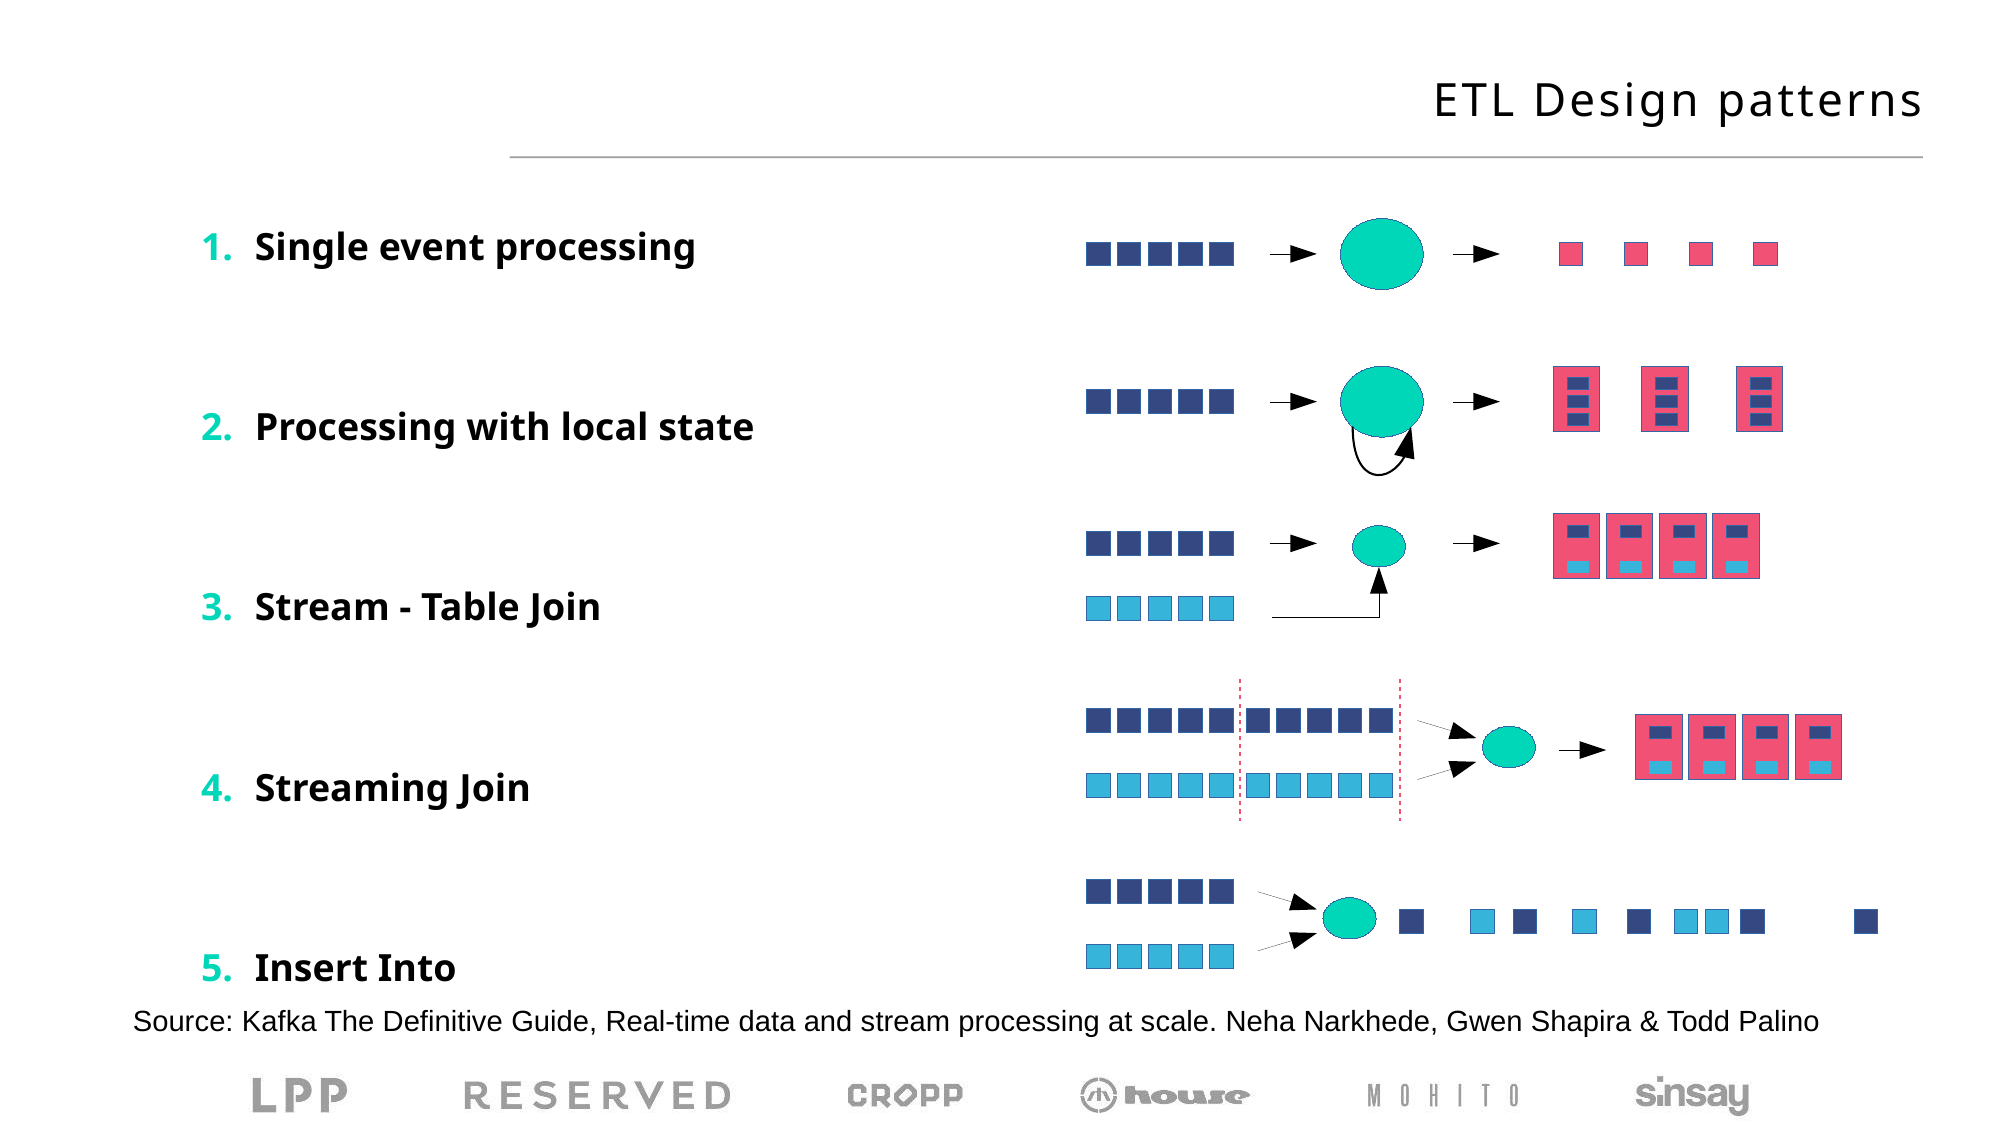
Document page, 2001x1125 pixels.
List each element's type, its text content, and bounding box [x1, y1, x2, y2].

text_box [1627, 909, 1651, 934]
text_box [1470, 909, 1495, 934]
text_box [1606, 513, 1653, 579]
text_box [1674, 909, 1698, 934]
text_box [1178, 531, 1203, 556]
text_box [1209, 389, 1234, 414]
title ETL Design patterns [421, 57, 1923, 159]
text_box [1178, 708, 1203, 733]
text_box [1178, 242, 1203, 266]
text_box [1209, 242, 1234, 266]
text_box [1209, 944, 1234, 969]
text_box [1148, 389, 1172, 414]
text_box [1178, 944, 1203, 969]
text_box [1572, 909, 1597, 934]
text_box [1117, 531, 1141, 556]
text_box [1086, 708, 1111, 733]
text_box [1086, 242, 1111, 266]
text_box [1209, 596, 1234, 621]
text_box [1117, 242, 1141, 266]
text_box [1209, 531, 1234, 556]
text_box [1178, 773, 1203, 798]
text_box [1624, 242, 1648, 266]
text_box [1338, 773, 1362, 798]
text_box [1307, 708, 1332, 733]
text_box [1086, 389, 1111, 414]
text_box [1553, 366, 1600, 432]
text_box [1086, 944, 1111, 969]
text_box [1705, 909, 1729, 934]
text_box [1209, 708, 1234, 733]
list Single event processing Processing with local state Stream - Table Join Streaming Join Insert Into [186, 209, 1146, 573]
text_box [1117, 773, 1141, 798]
text_box [1148, 773, 1172, 798]
text_box [1209, 773, 1234, 798]
text_box [1795, 714, 1842, 780]
text_box [1659, 513, 1707, 579]
text_box [1246, 708, 1270, 733]
text_box [1338, 708, 1362, 733]
text_box Source: Kafka The Definitive Guide, Real-time data and stream processing at scale. Neha Narkhede, Gwen Shapira & Todd Palino [118, 998, 1838, 1046]
text_box [1178, 389, 1203, 414]
text_box [1148, 242, 1172, 266]
text_box [1369, 708, 1393, 733]
text_box [1178, 596, 1203, 621]
text_box [1148, 531, 1172, 556]
text_box [1369, 773, 1393, 798]
text_box [1086, 879, 1111, 904]
text_box [1117, 389, 1141, 414]
text_box [1635, 714, 1683, 780]
text_box [1641, 366, 1689, 432]
text_box [1276, 708, 1301, 733]
text_box [1688, 714, 1736, 780]
text_box [1148, 944, 1172, 969]
text_box [1117, 708, 1141, 733]
text_box [1209, 879, 1234, 904]
text_box [1276, 773, 1301, 798]
text_box [1246, 773, 1270, 798]
text_box [1148, 596, 1172, 621]
text_box [1712, 513, 1760, 579]
text_box [1148, 879, 1172, 904]
text_box [1086, 773, 1111, 798]
text_box [1736, 366, 1783, 432]
text_box [1854, 909, 1878, 934]
text_box [1753, 242, 1778, 266]
text_box [1178, 879, 1203, 904]
text_box [1307, 773, 1332, 798]
text_box [1513, 909, 1537, 934]
text_box [1742, 714, 1789, 780]
picture [0, 1065, 2000, 1125]
text_box [1399, 909, 1424, 934]
text_box [1553, 513, 1600, 579]
text_box [1117, 944, 1142, 969]
text_box [1117, 596, 1141, 621]
text_box [1086, 596, 1111, 621]
text_box [1086, 531, 1111, 556]
text_box [1740, 909, 1765, 934]
text_box [1559, 242, 1583, 266]
text_box [1689, 242, 1713, 266]
text_box [1148, 708, 1172, 733]
text_box [1117, 879, 1142, 904]
